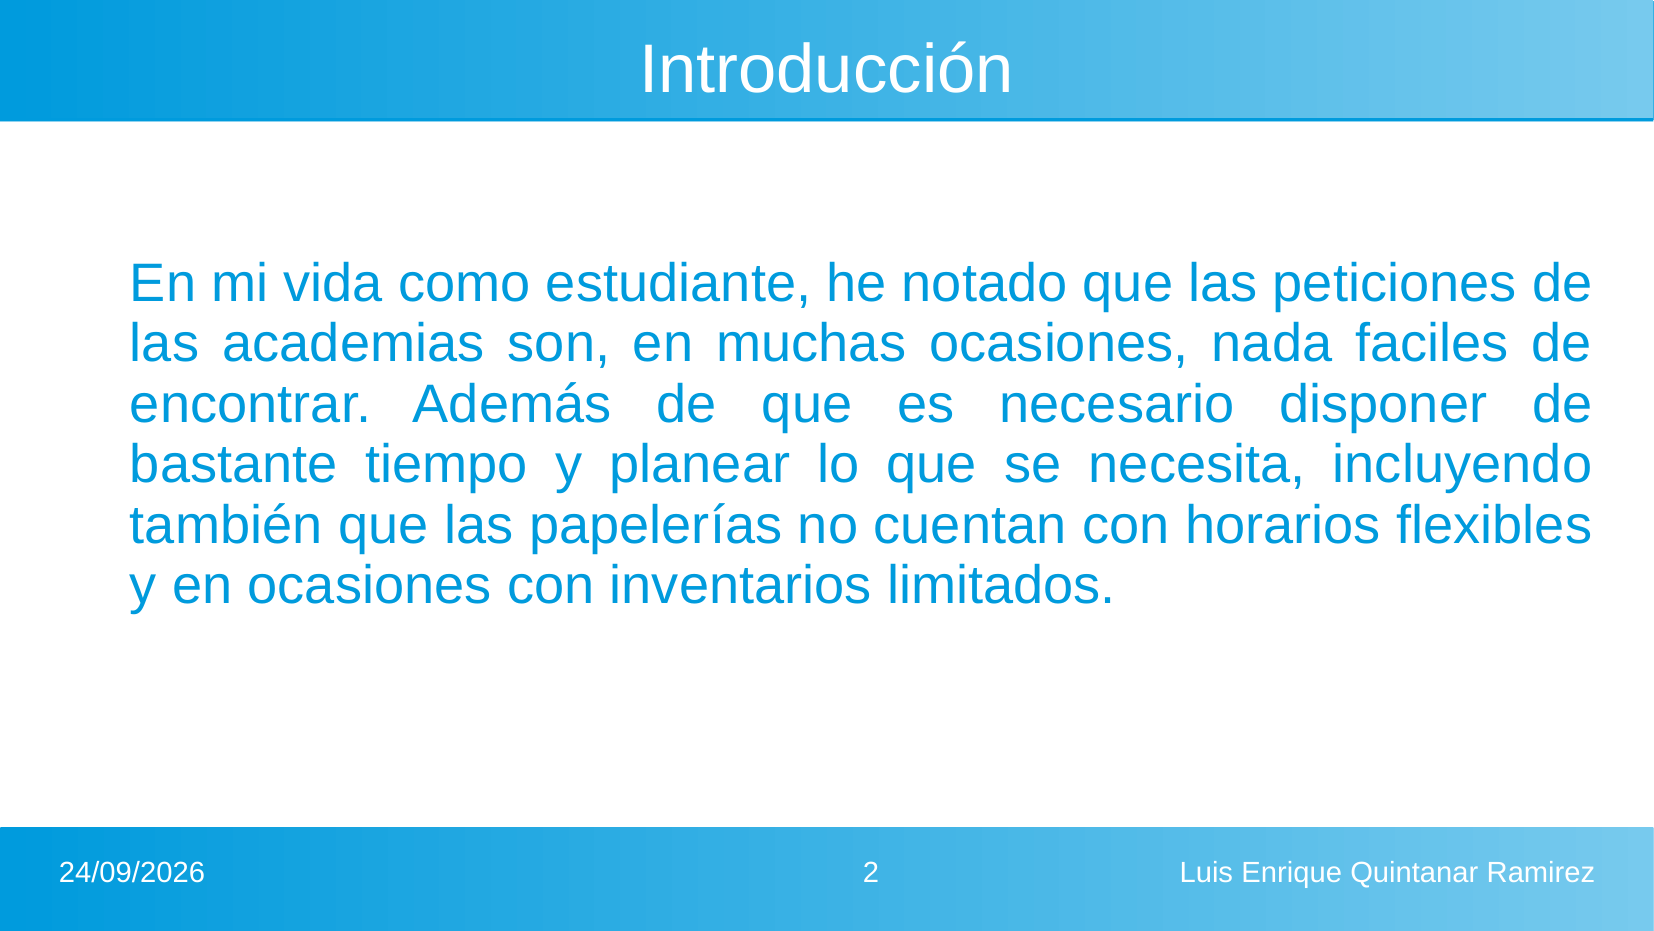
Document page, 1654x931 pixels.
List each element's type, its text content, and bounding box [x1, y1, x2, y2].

title Introducción [59, 29, 1595, 108]
list En mi vida como estudiante, he notado que las peticiones de las academias son, en muchas ocasiones, nada faciles de encontrar. Además de que es necesario disponer de bastante tiempo y planear lo que se necesita, incluyendo también que las papelerías no cuentan con horarios flexibles y en ocasiones con inventarios limitados. [59, 177, 1595, 768]
